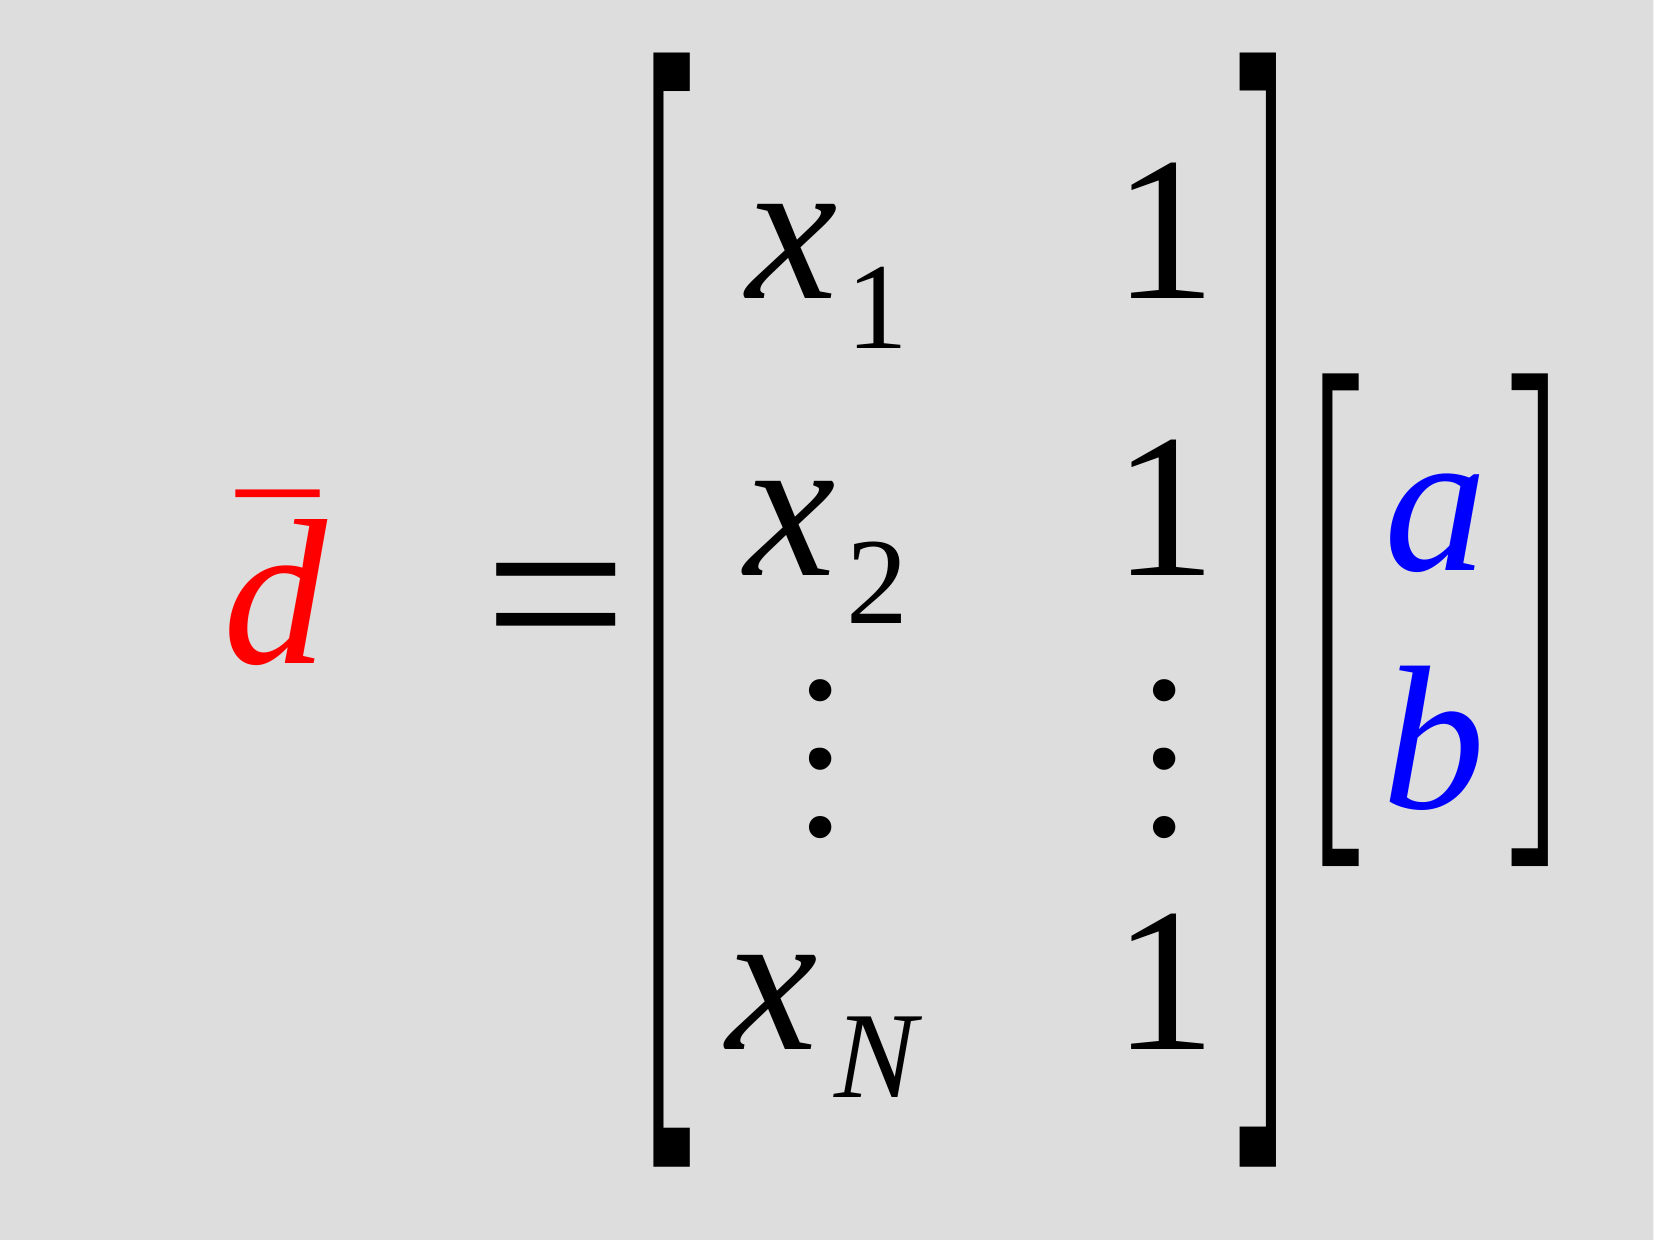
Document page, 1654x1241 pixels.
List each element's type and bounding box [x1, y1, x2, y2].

text_box [59, 47, 473, 1205]
chart [212, 478, 344, 709]
chart [473, 47, 1571, 1178]
